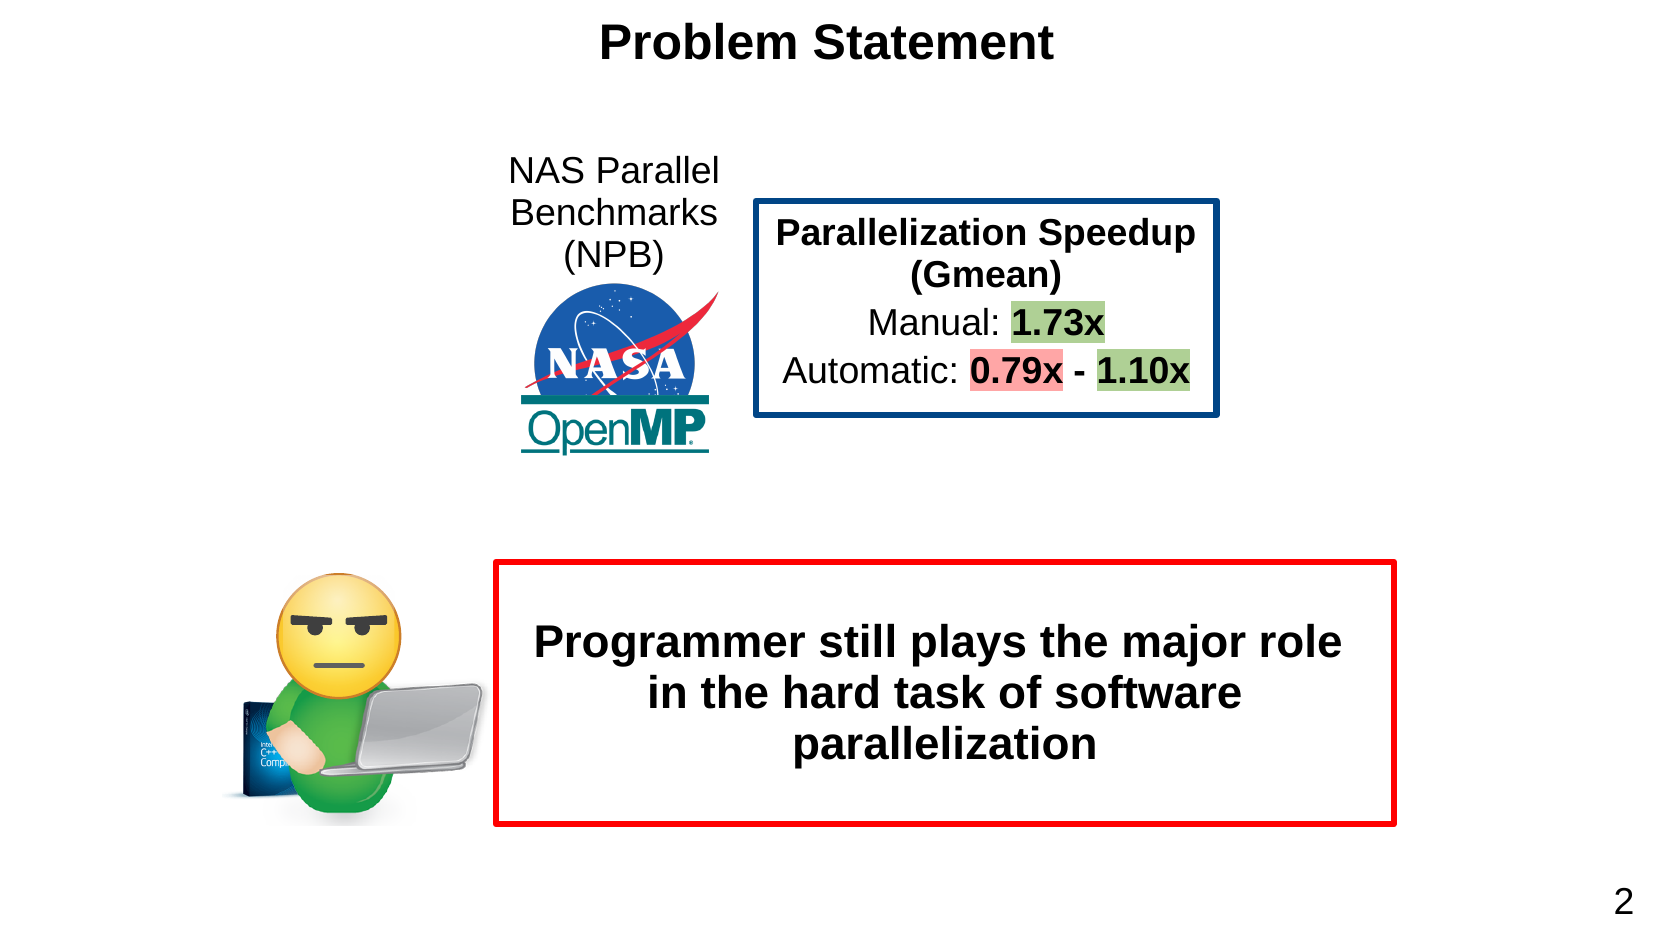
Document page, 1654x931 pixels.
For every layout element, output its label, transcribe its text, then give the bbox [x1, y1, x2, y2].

picture [222, 562, 493, 826]
picture [521, 283, 720, 463]
text_box Problem Statement [0, 2, 1654, 83]
title Programmer still plays the major role in the hard task of software parallelization [496, 561, 1394, 825]
text_box Parallelization Speedup (Gmean) Manual: 1.73x Automatic: 0.79x - 1.10x [755, 200, 1217, 415]
text_box 2 [1594, 873, 1654, 931]
text_box NAS Parallel Benchmarks (NPB) [484, 141, 745, 283]
